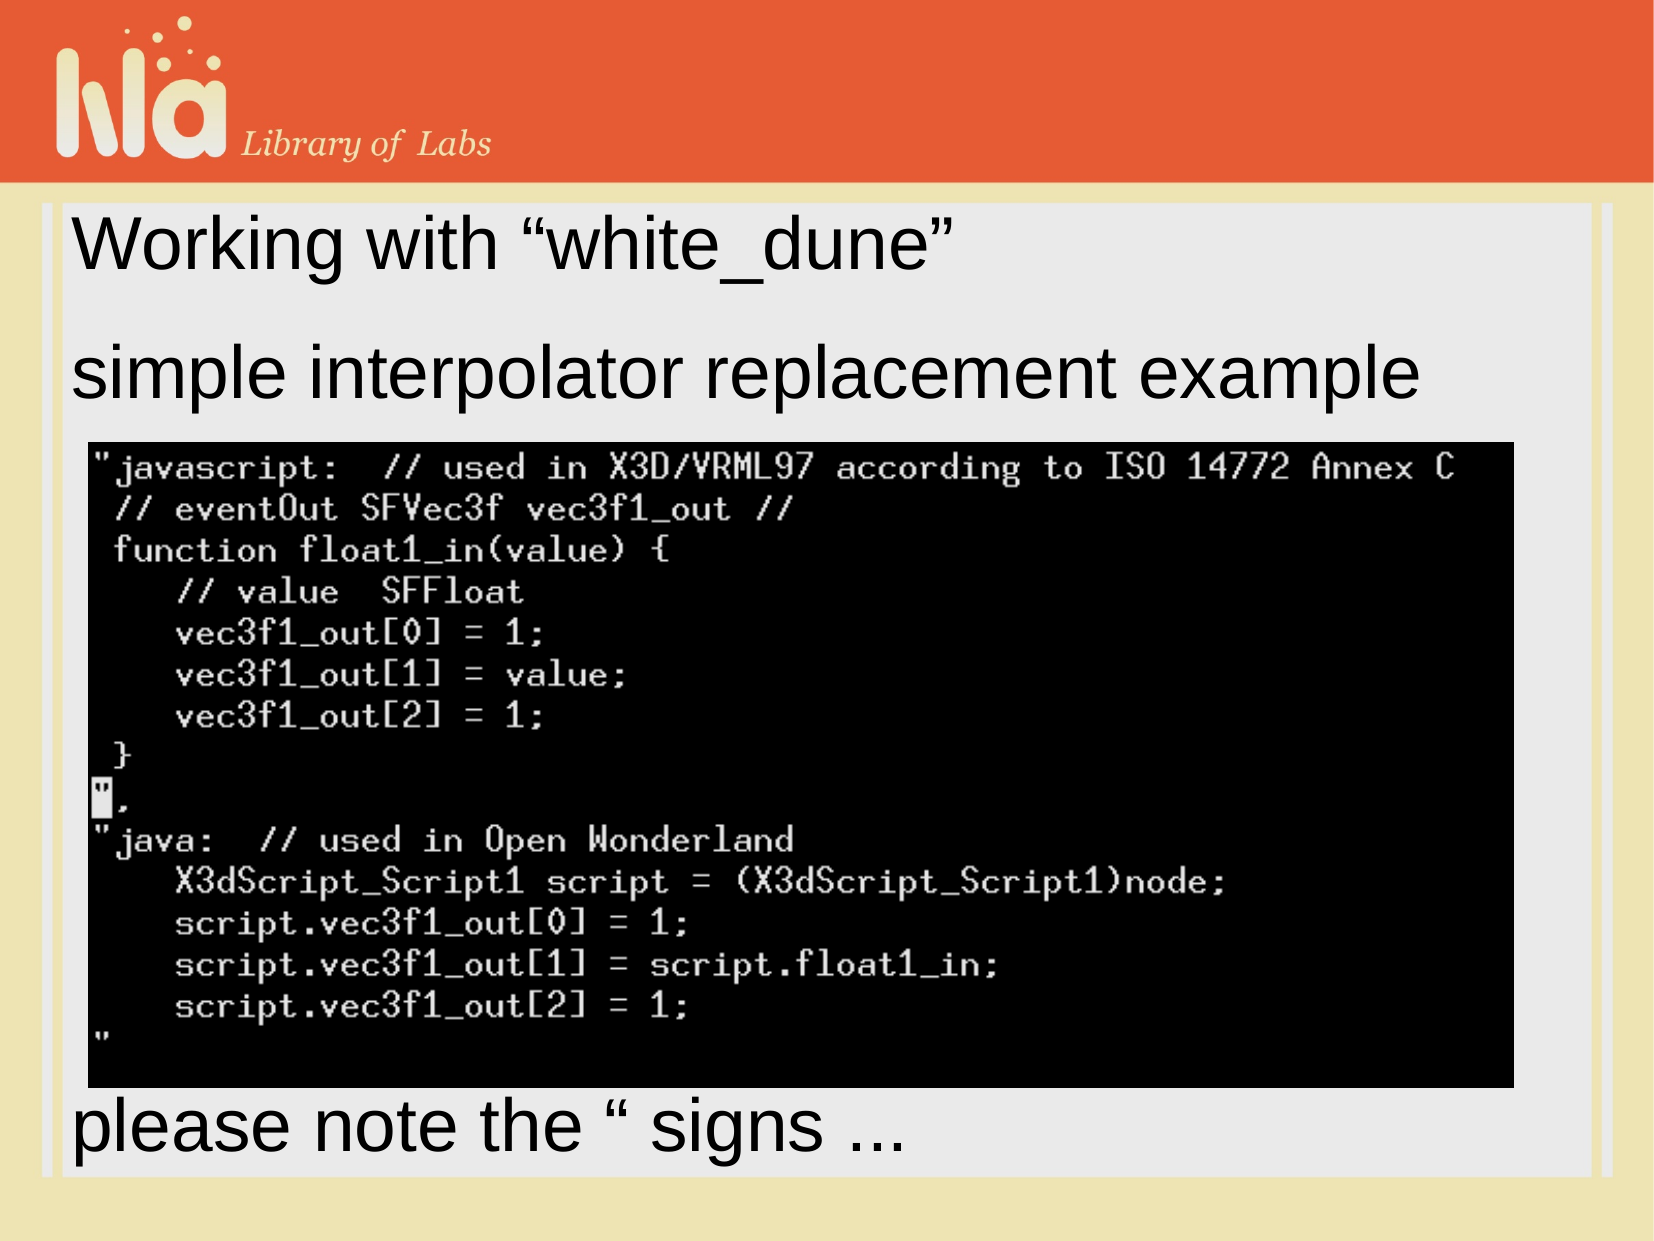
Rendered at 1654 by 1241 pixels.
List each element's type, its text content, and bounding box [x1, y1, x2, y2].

picture [0, 0, 1654, 1241]
text_box Working with “white_dune” simple interpolator replacement example please note the “ signs ... [56, 195, 1595, 1182]
